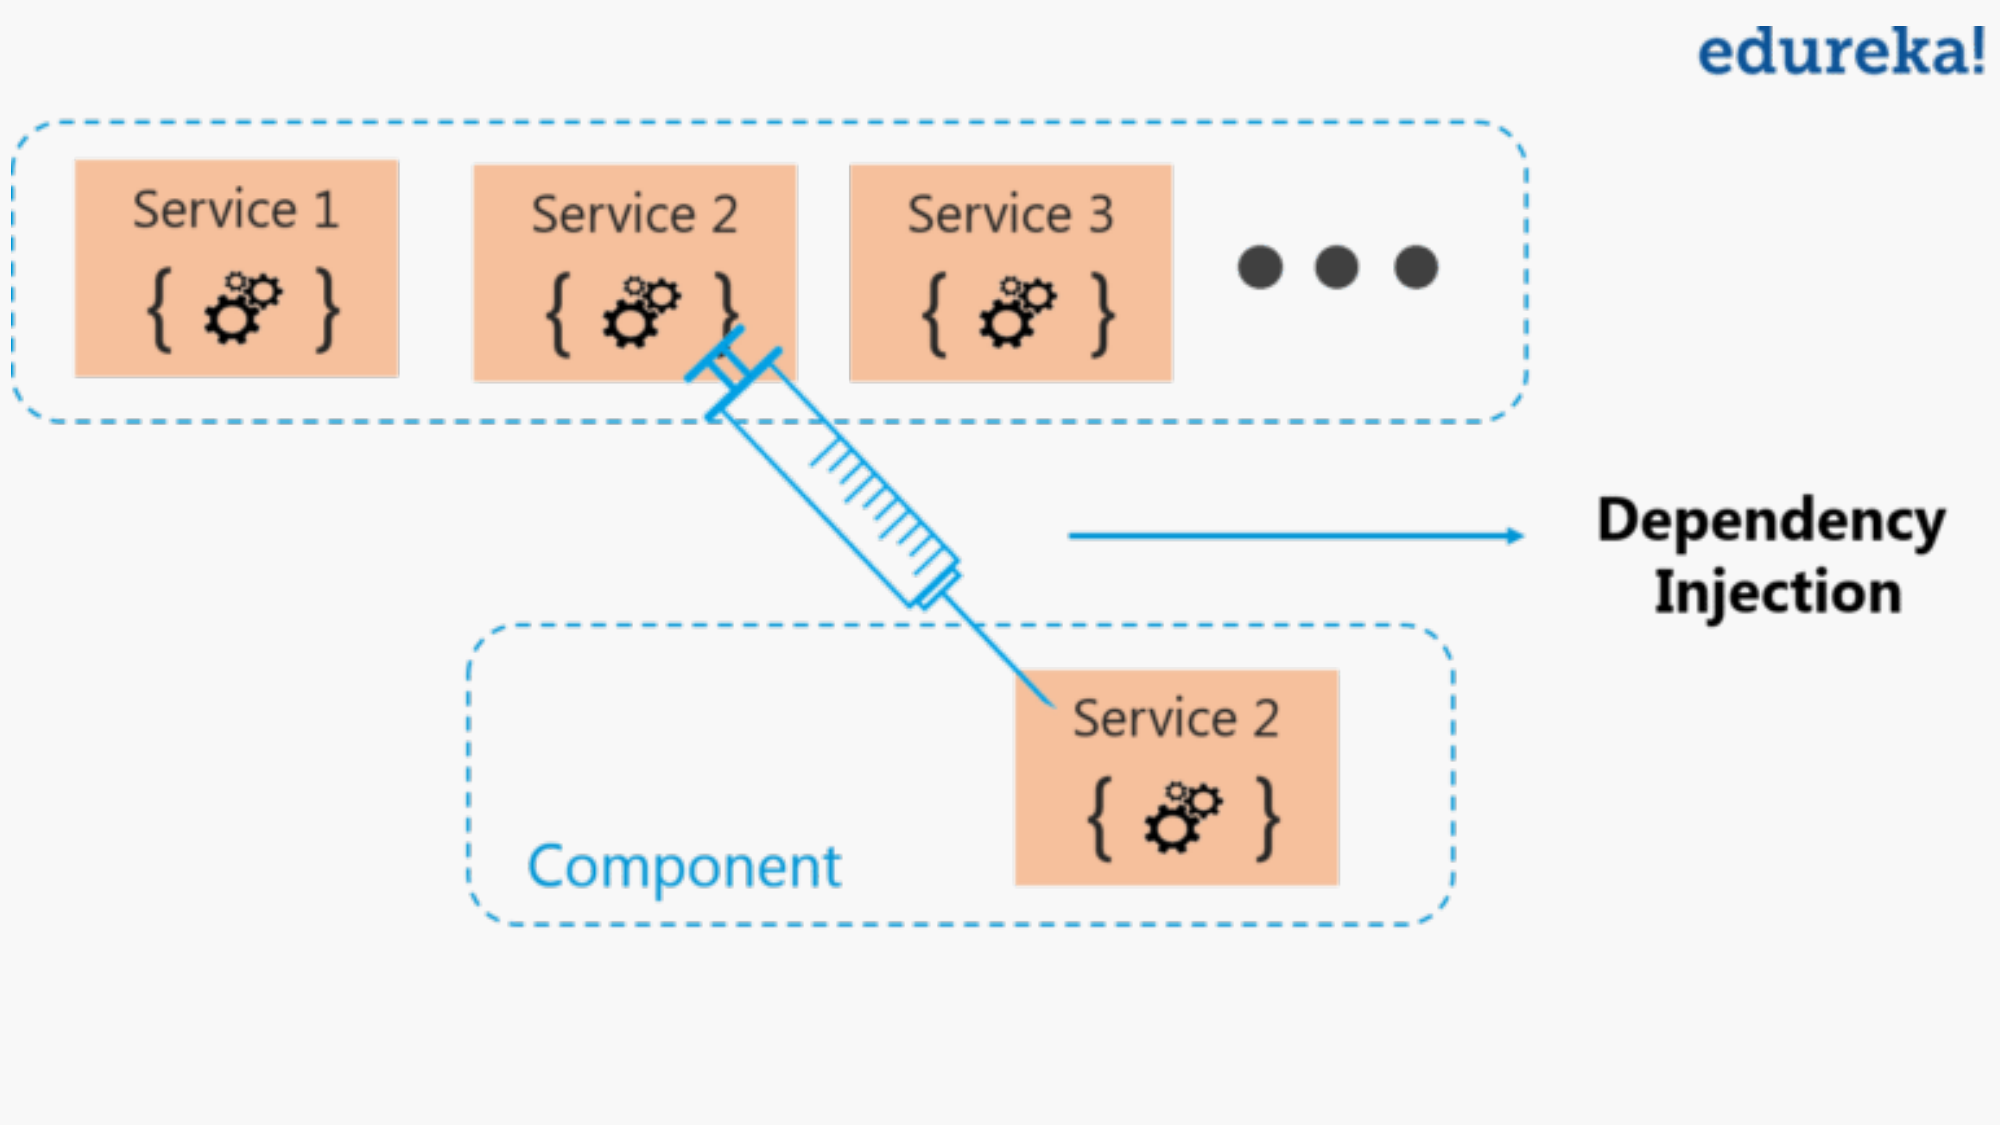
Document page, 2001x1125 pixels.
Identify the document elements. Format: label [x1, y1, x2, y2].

picture [11, 26, 2000, 938]
